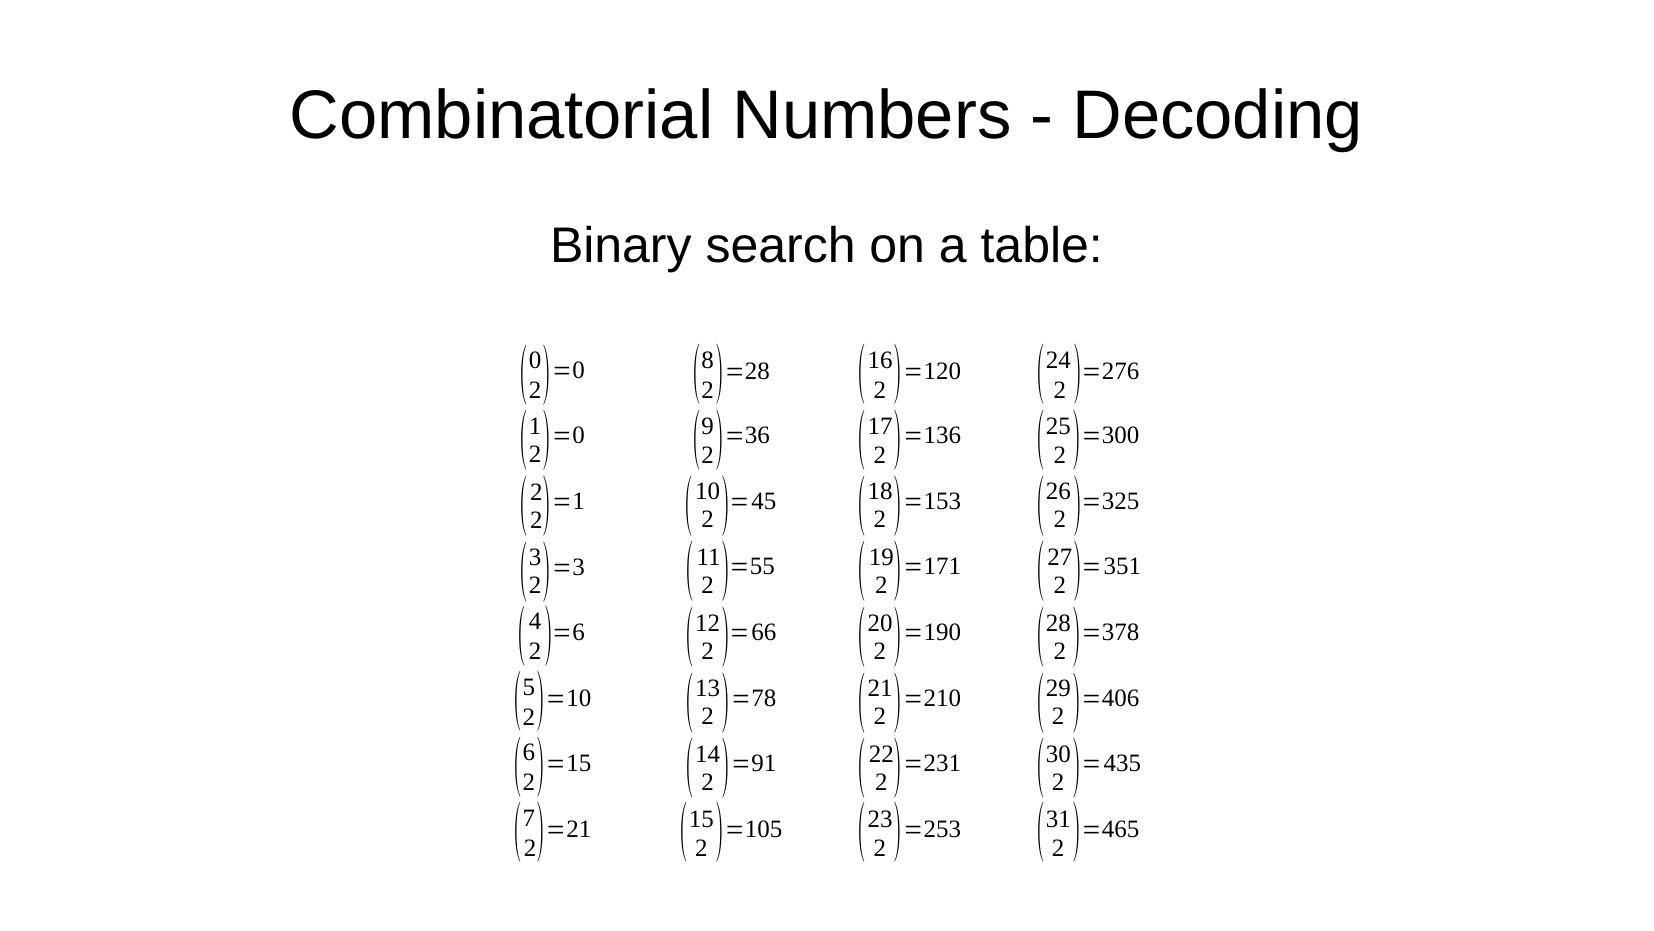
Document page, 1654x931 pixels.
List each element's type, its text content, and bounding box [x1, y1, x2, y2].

chart [673, 340, 789, 865]
list Binary search on a table: [82, 217, 1571, 758]
chart [851, 340, 968, 865]
chart [1030, 340, 1147, 865]
chart [506, 340, 598, 865]
title Combinatorial Numbers - Decoding [82, 37, 1571, 193]
